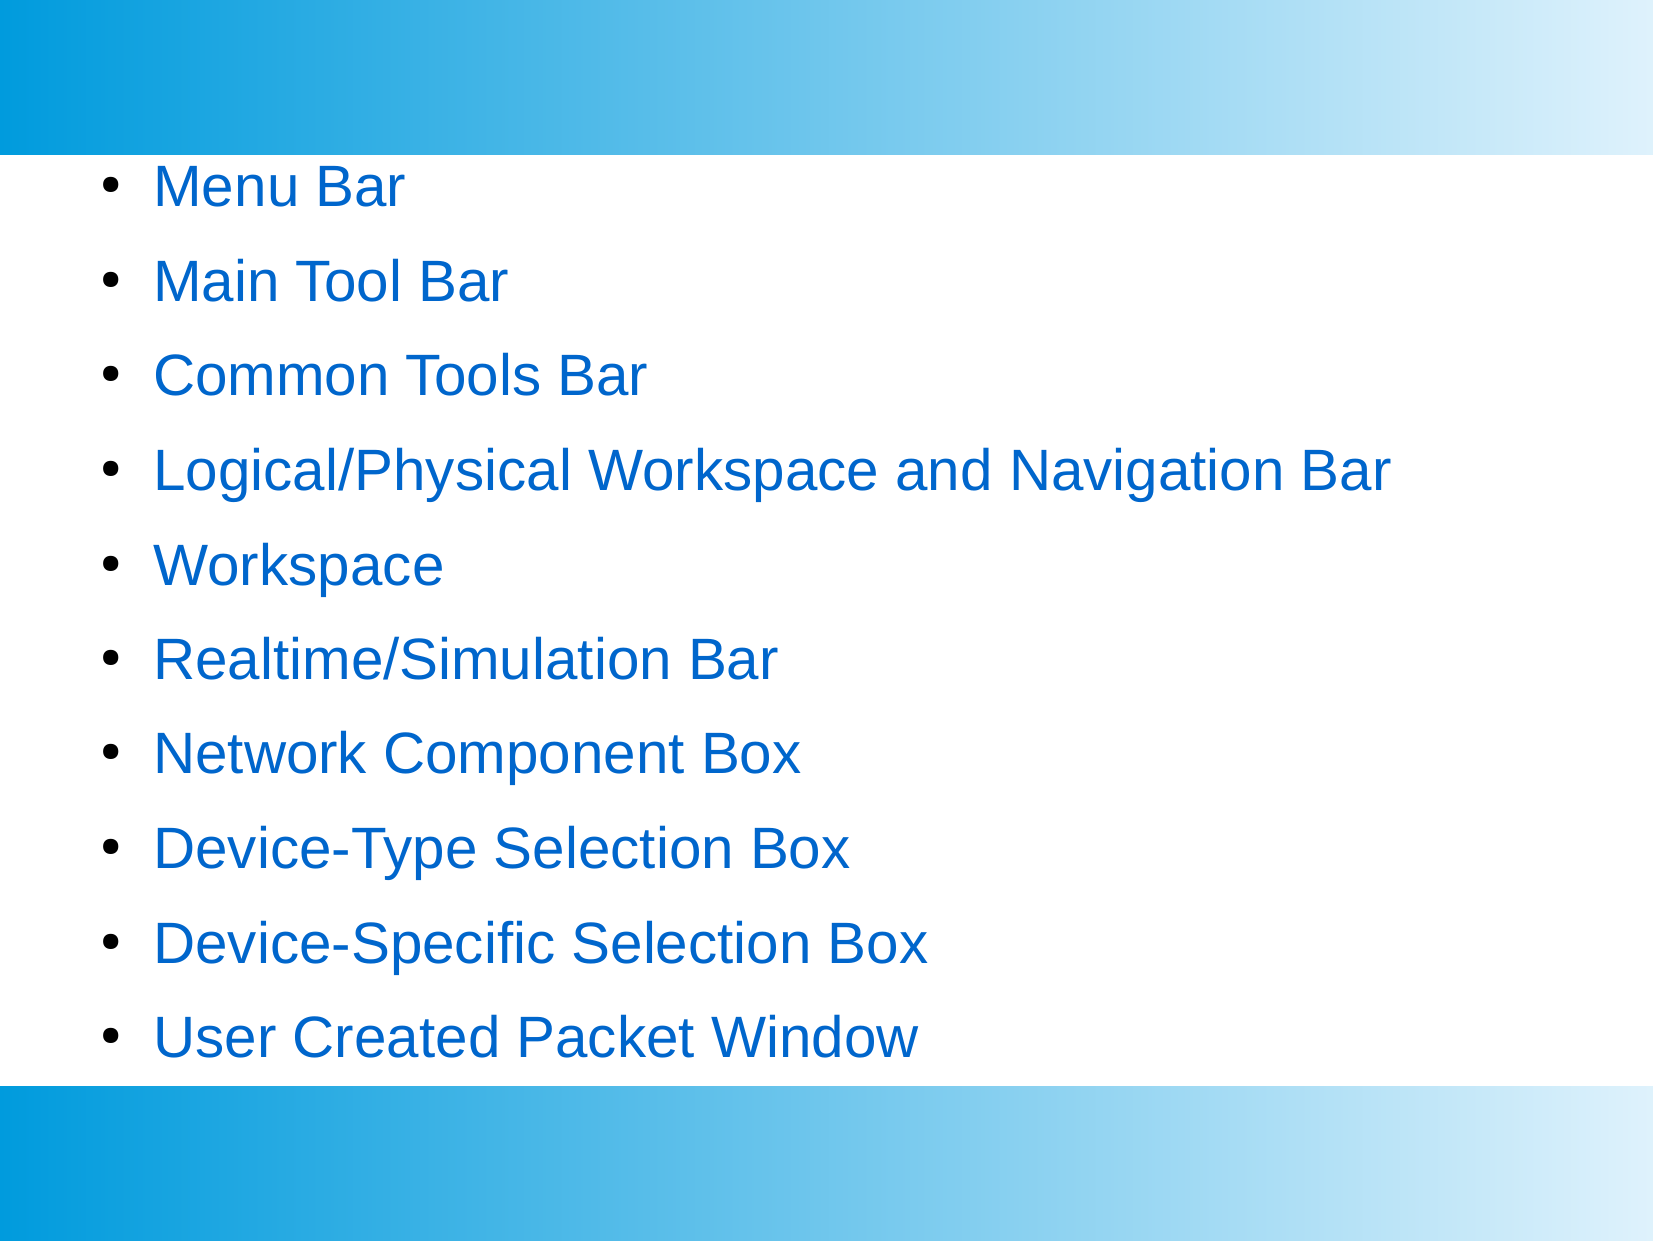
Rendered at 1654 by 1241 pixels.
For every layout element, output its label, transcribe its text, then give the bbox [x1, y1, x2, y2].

list Menu Bar Main Tool Bar Common Tools Bar Logical/Physical Workspace and Navigation Bar Workspace Realtime/Simulation Bar Network Component Box Device-Type Selection Box Device-Specific Selection Box User Created Packet Window [82, 154, 1571, 1075]
